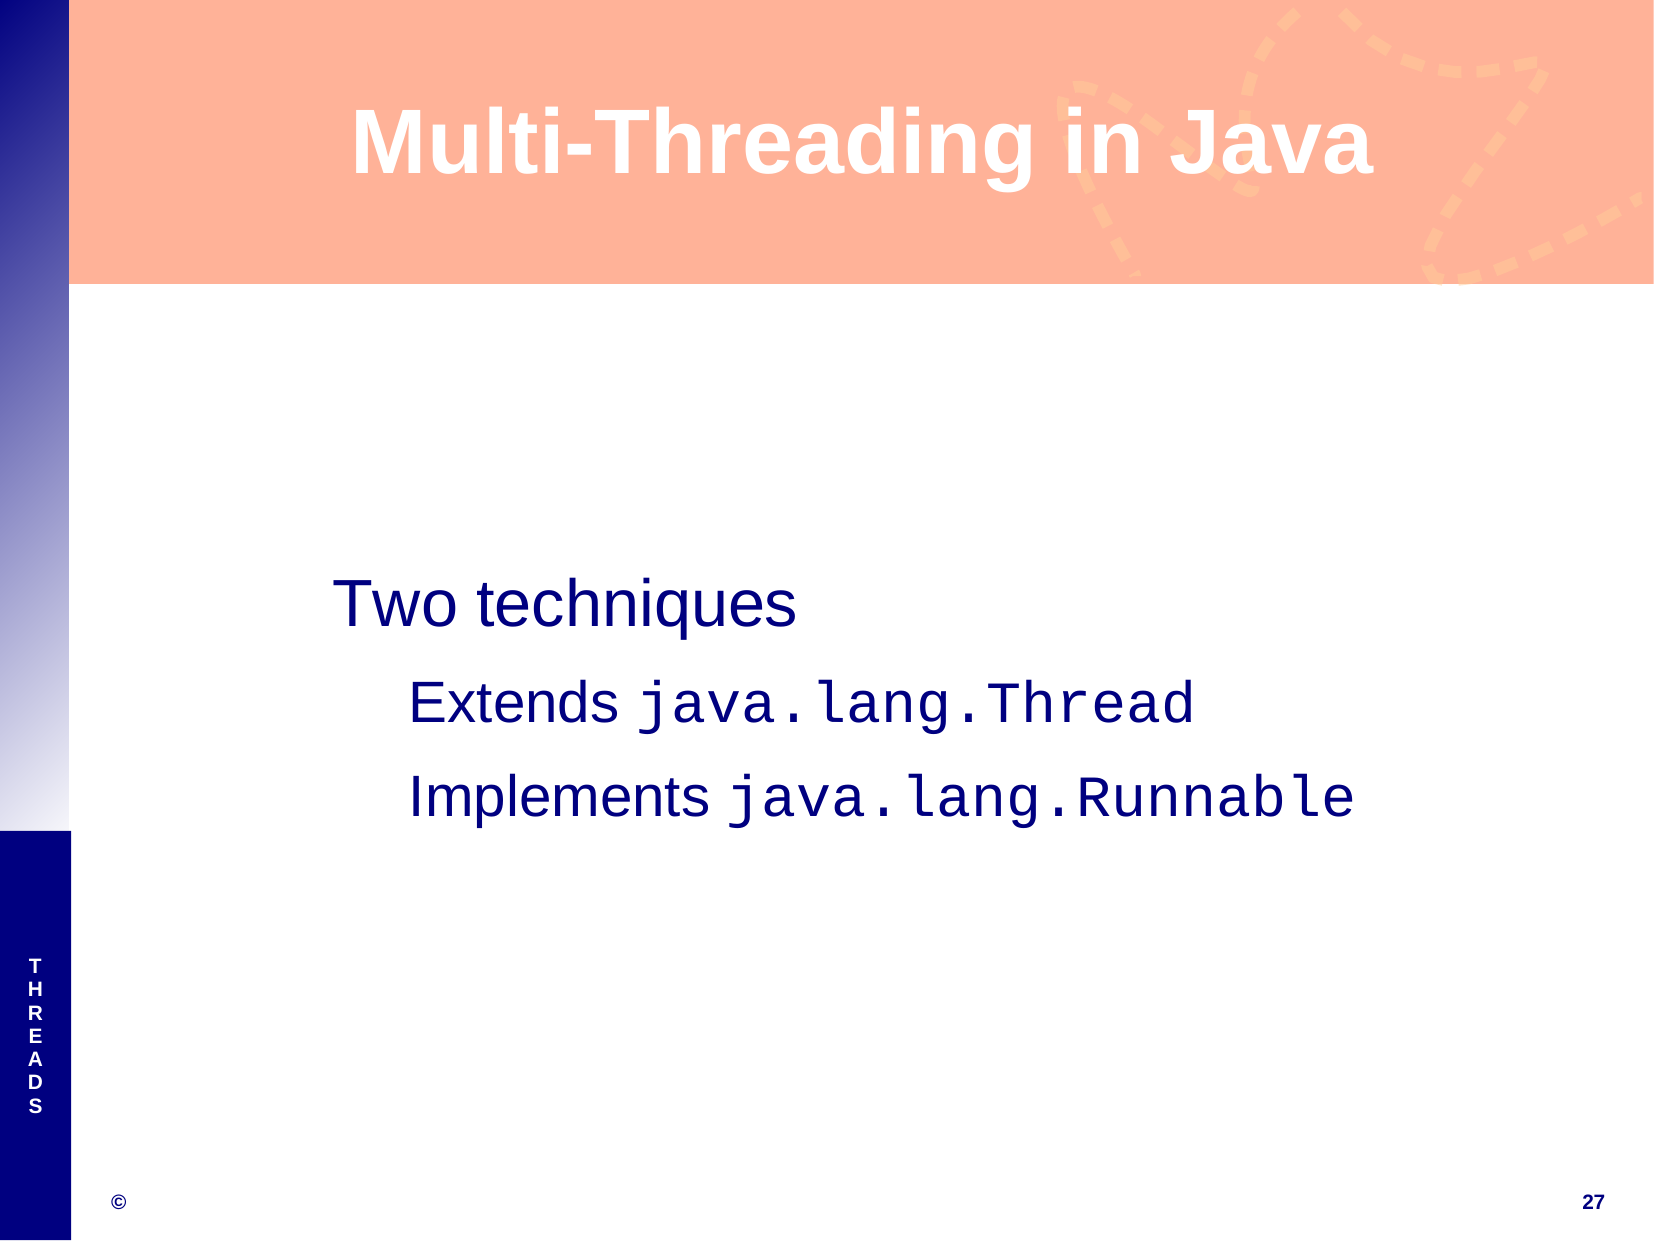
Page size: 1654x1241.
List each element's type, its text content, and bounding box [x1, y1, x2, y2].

text_box T H R E A D S [0, 831, 71, 1241]
title Multi-Threading in Java [72, 37, 1654, 246]
list Two techniques Extends java.lang.Thread Implements java.lang.Runnable [314, 565, 1412, 831]
